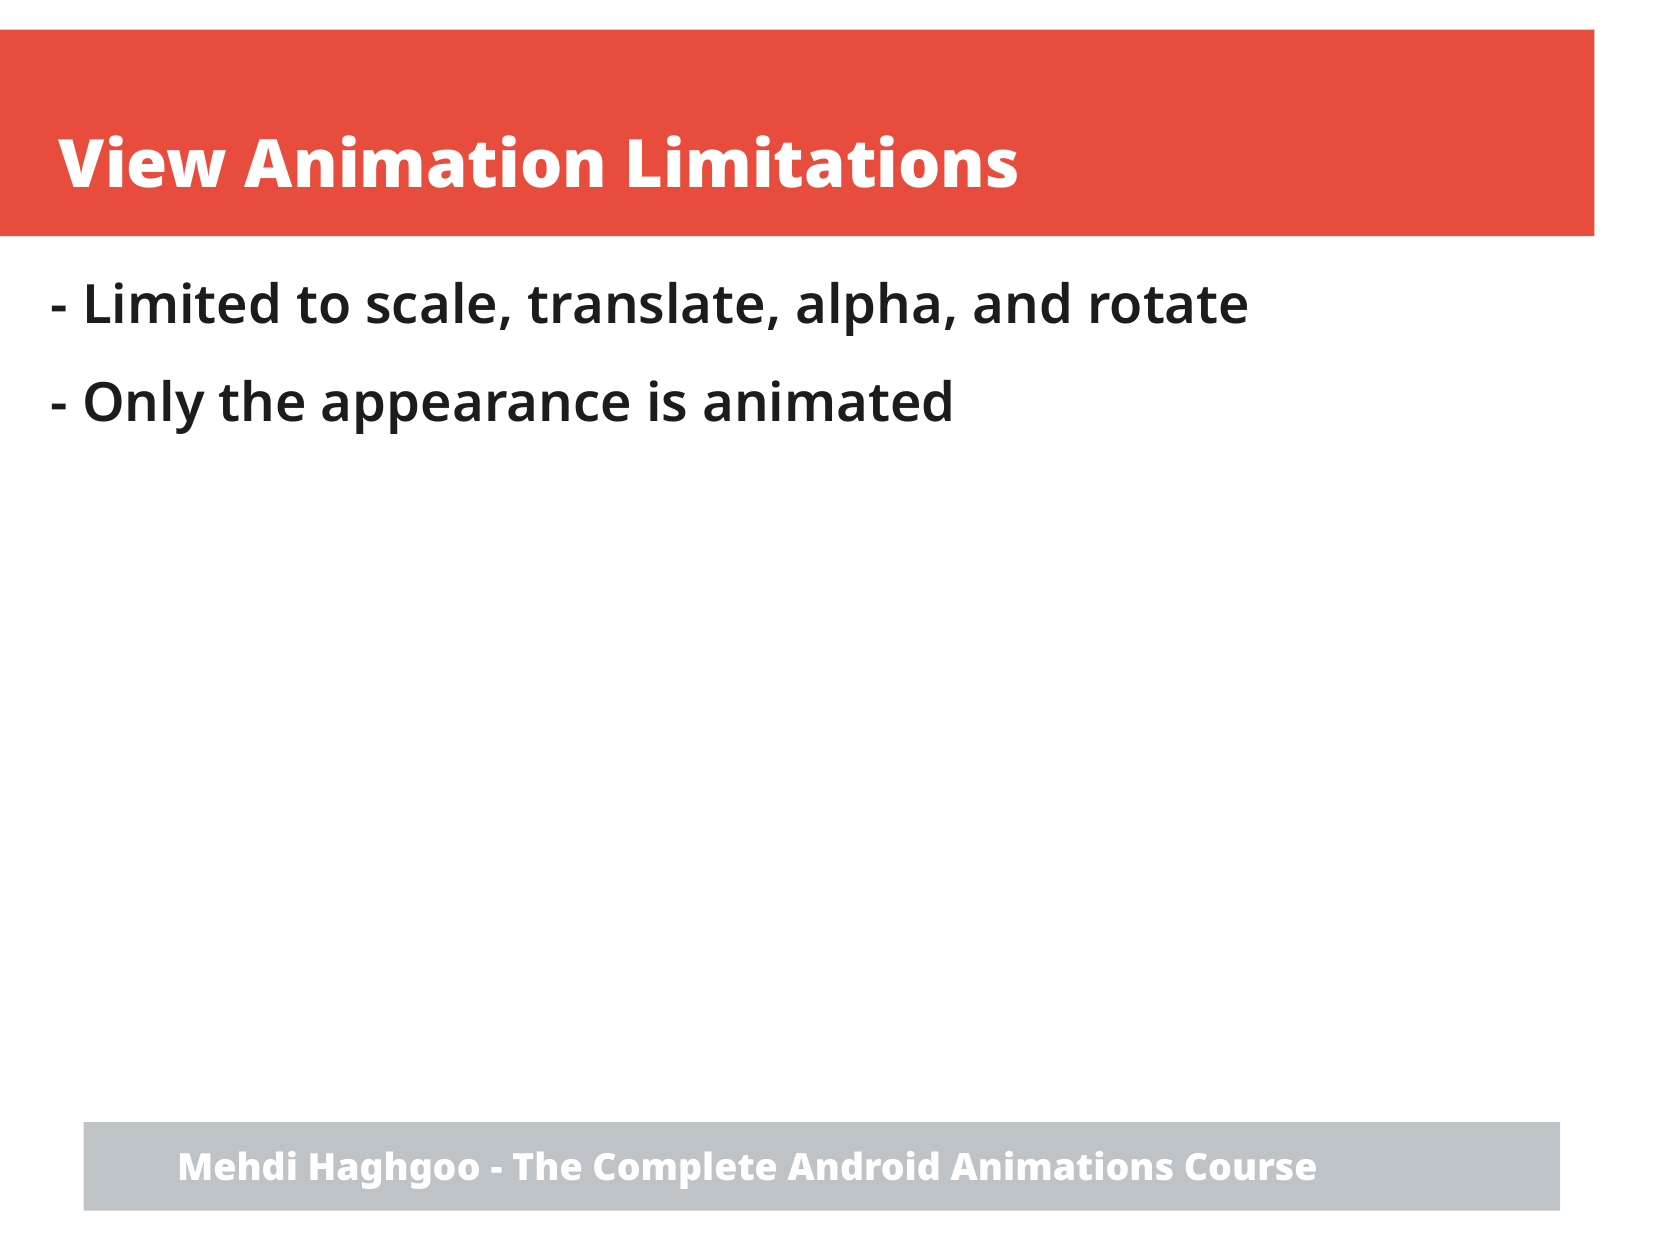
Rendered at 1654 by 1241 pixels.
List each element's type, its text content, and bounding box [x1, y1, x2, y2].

title View Animation Limitations [59, 59, 1595, 207]
list - Limited to scale, translate, alpha, and rotate - Only the appearance is animated [50, 265, 1557, 629]
